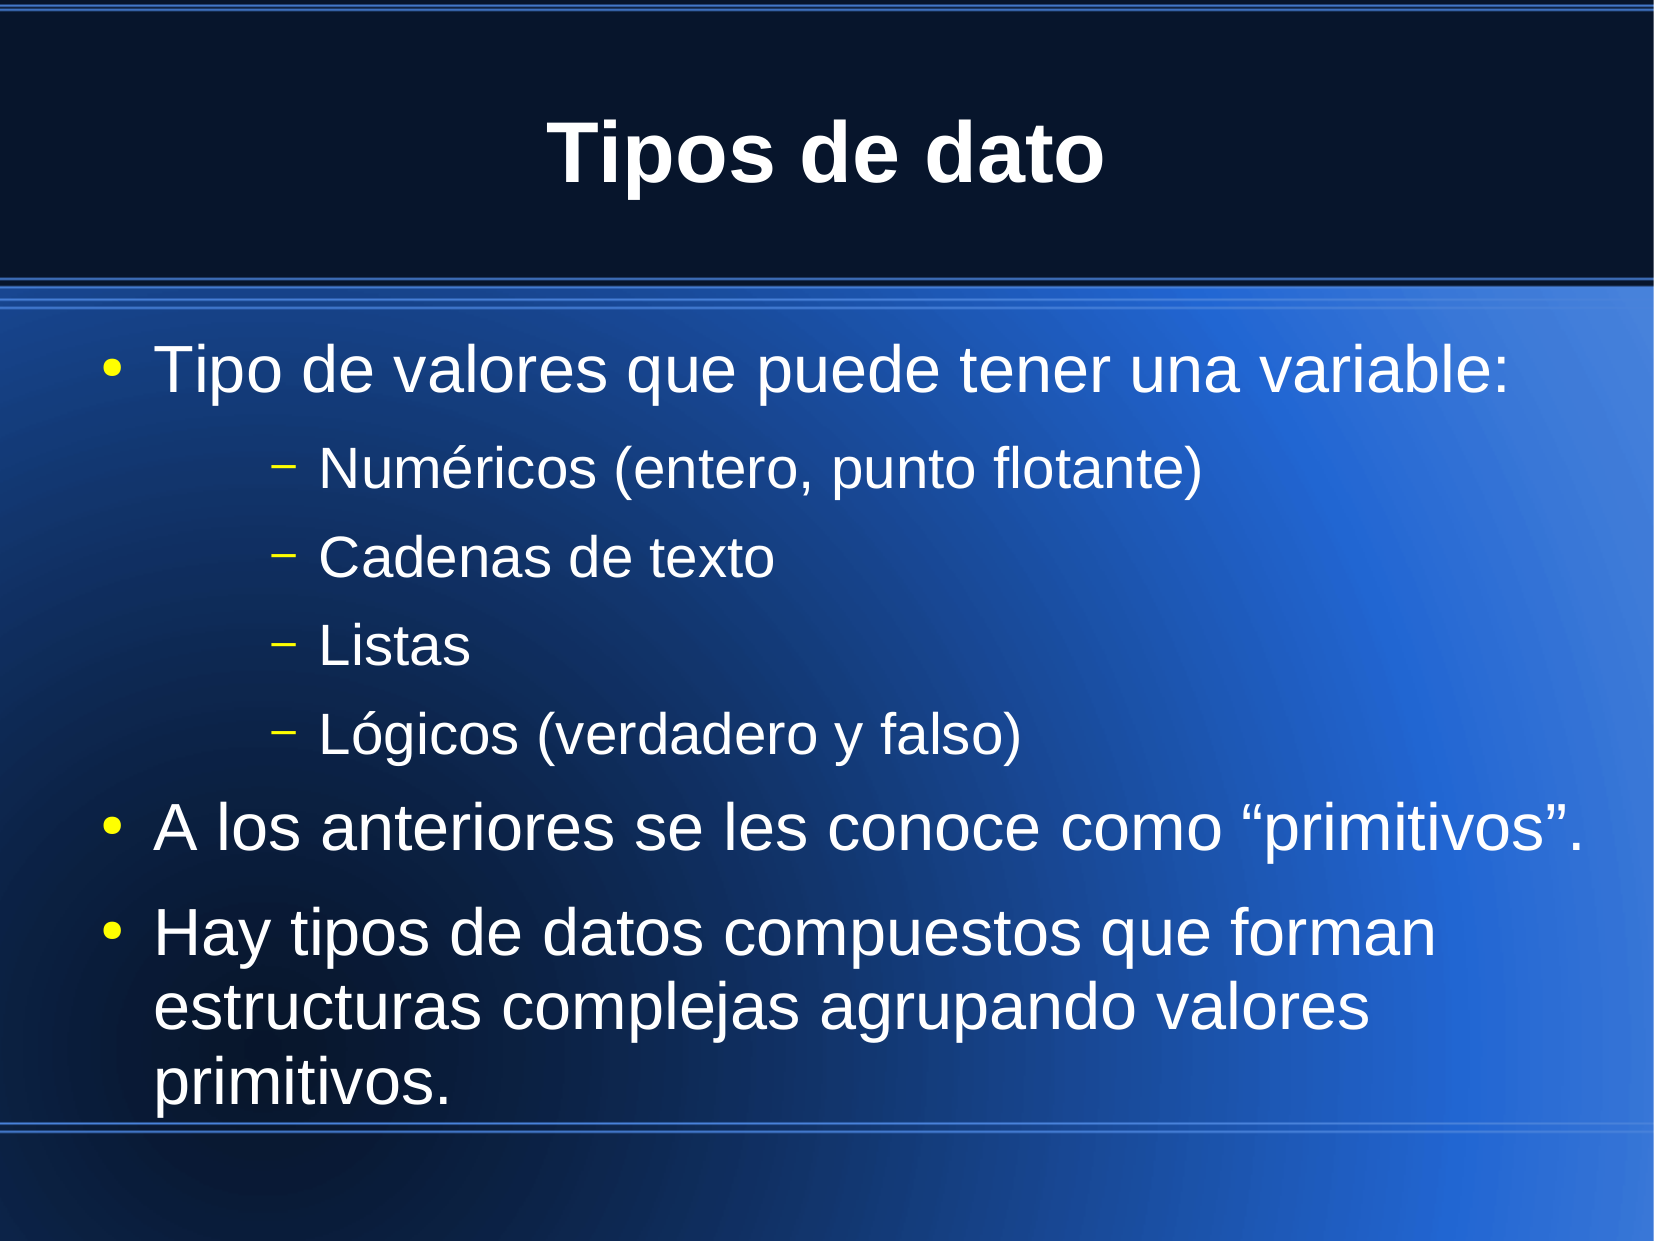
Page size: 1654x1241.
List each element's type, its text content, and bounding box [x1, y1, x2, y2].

title Tipos de dato [82, 49, 1571, 257]
list Tipo de valores que puede tener una variable: Numéricos (entero, punto flotante) Cadenas de texto Listas Lógicos (verdadero y falso) A los anteriores se les conoce como “primitivos”. Hay tipos de datos compuestos que forman estructuras complejas agrupando valores primitivos. [82, 331, 1636, 1120]
picture [0, 0, 1654, 1241]
